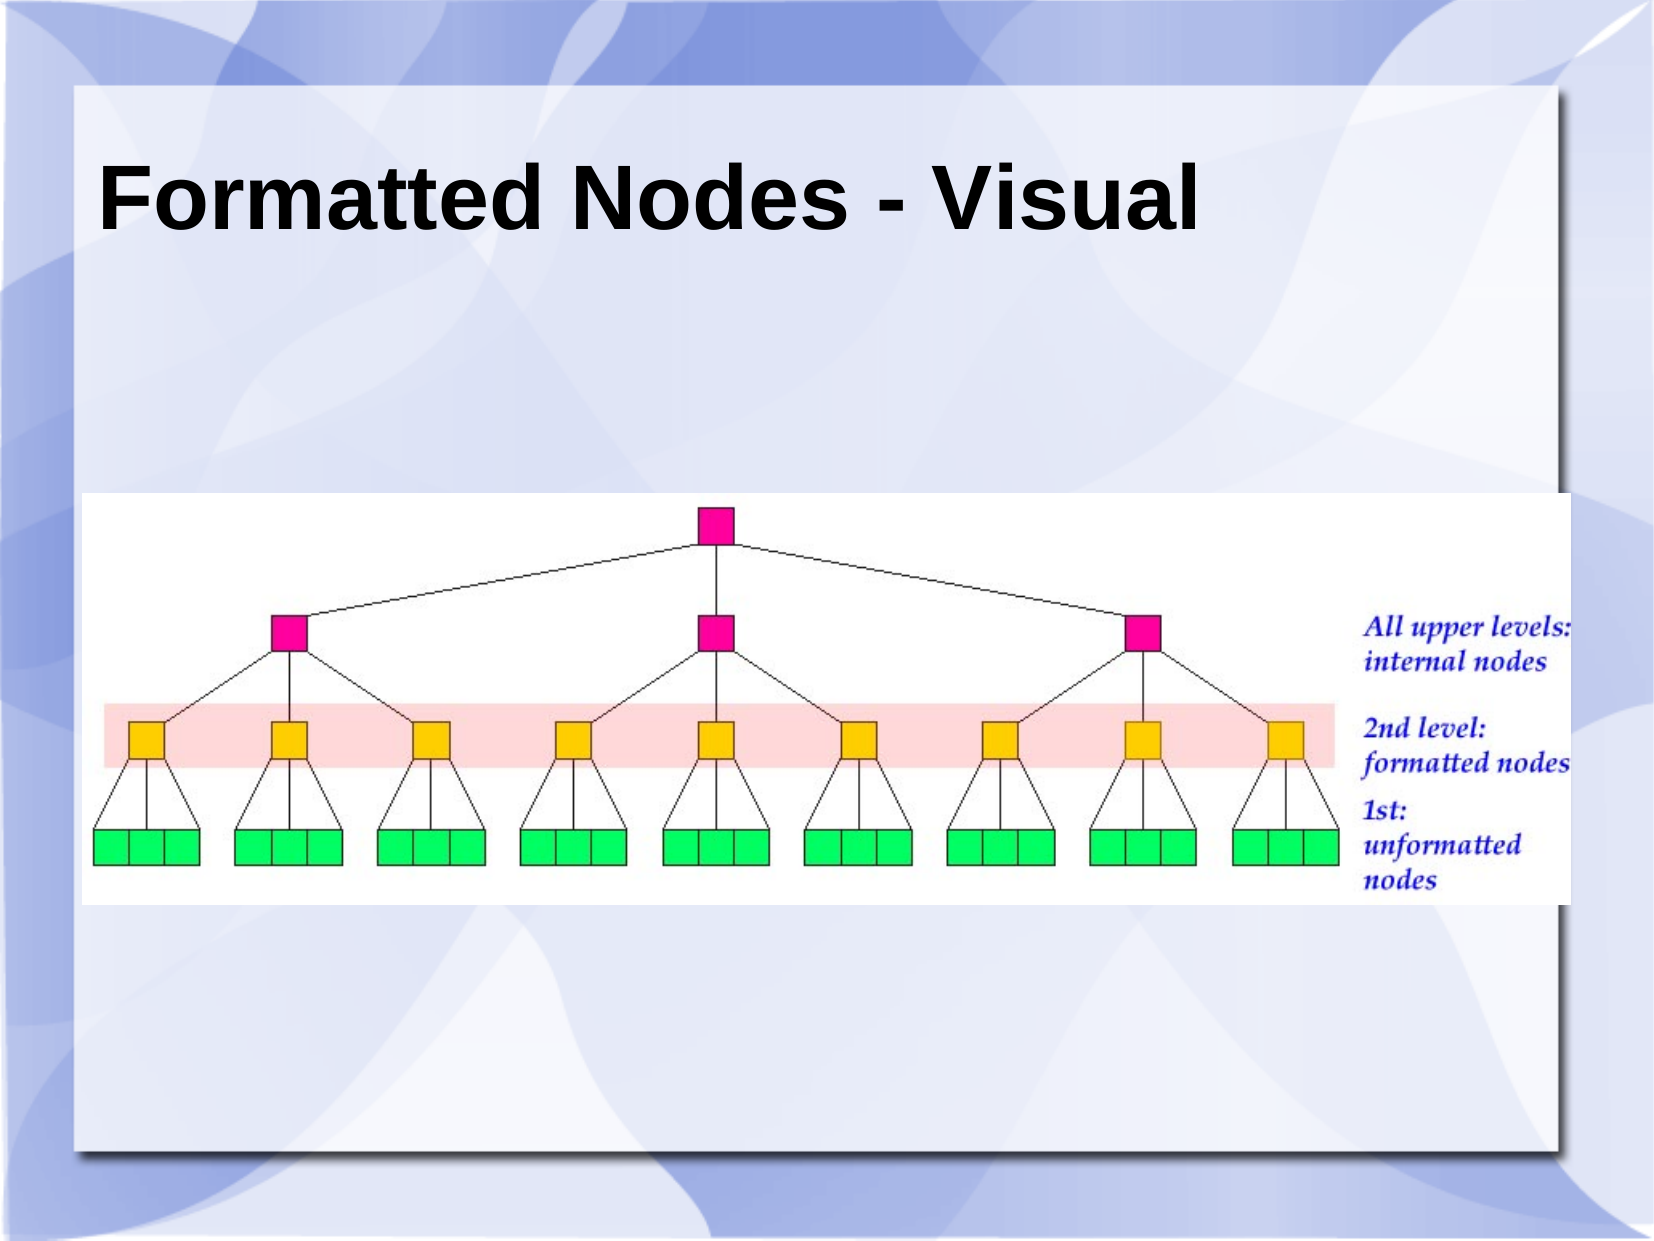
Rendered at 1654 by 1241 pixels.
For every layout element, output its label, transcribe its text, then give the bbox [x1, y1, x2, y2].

picture [0, 0, 1654, 1241]
title Formatted Nodes - Visual [82, 50, 1571, 257]
